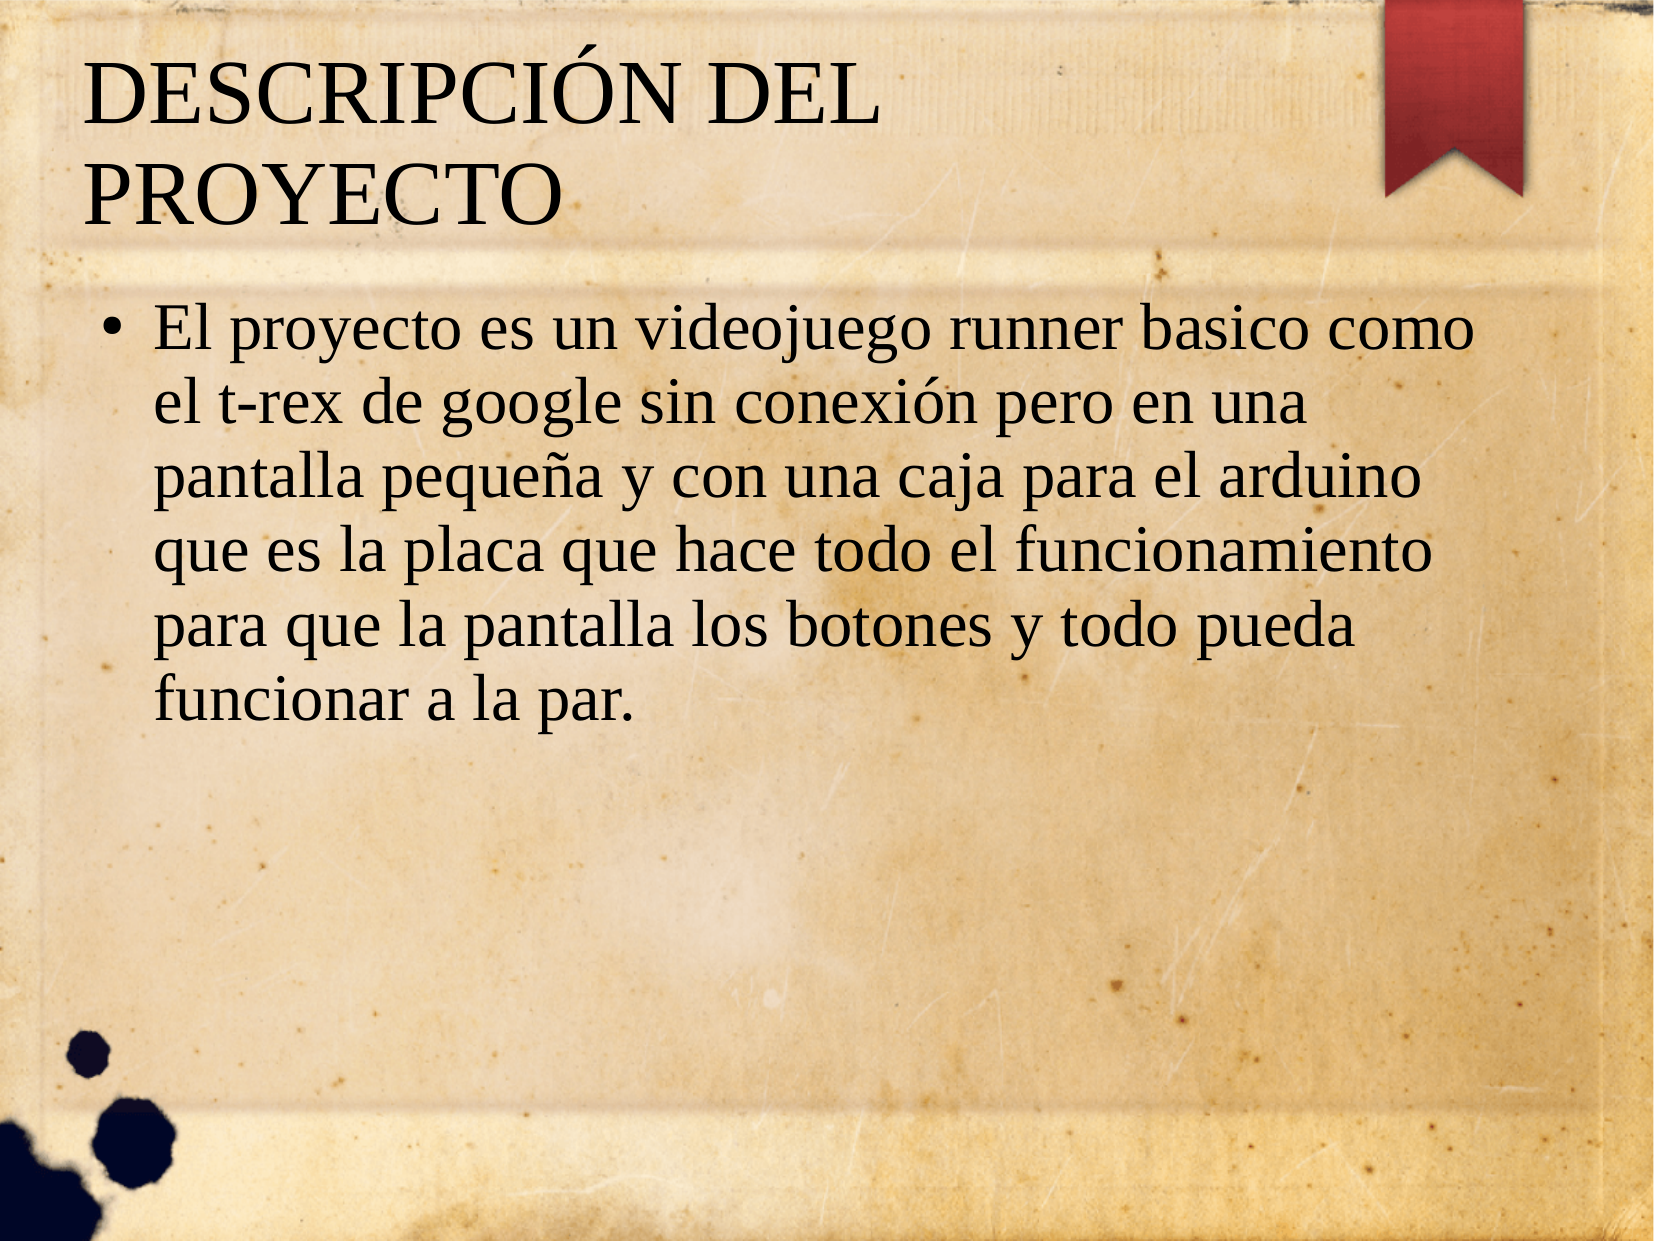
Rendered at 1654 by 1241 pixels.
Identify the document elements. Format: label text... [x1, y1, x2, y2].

picture [0, 0, 1654, 1241]
list El proyecto es un videojuego runner basico como el t-rex de google sin conexión pero en una pantalla pequeña y con una caja para el arduino que es la placa que hace todo el funcionamiento para que la pantalla los botones y todo pueda funcionar a la par. [82, 290, 1538, 1010]
title DESCRIPCIÓN DEL PROYECTO [82, 41, 1347, 245]
